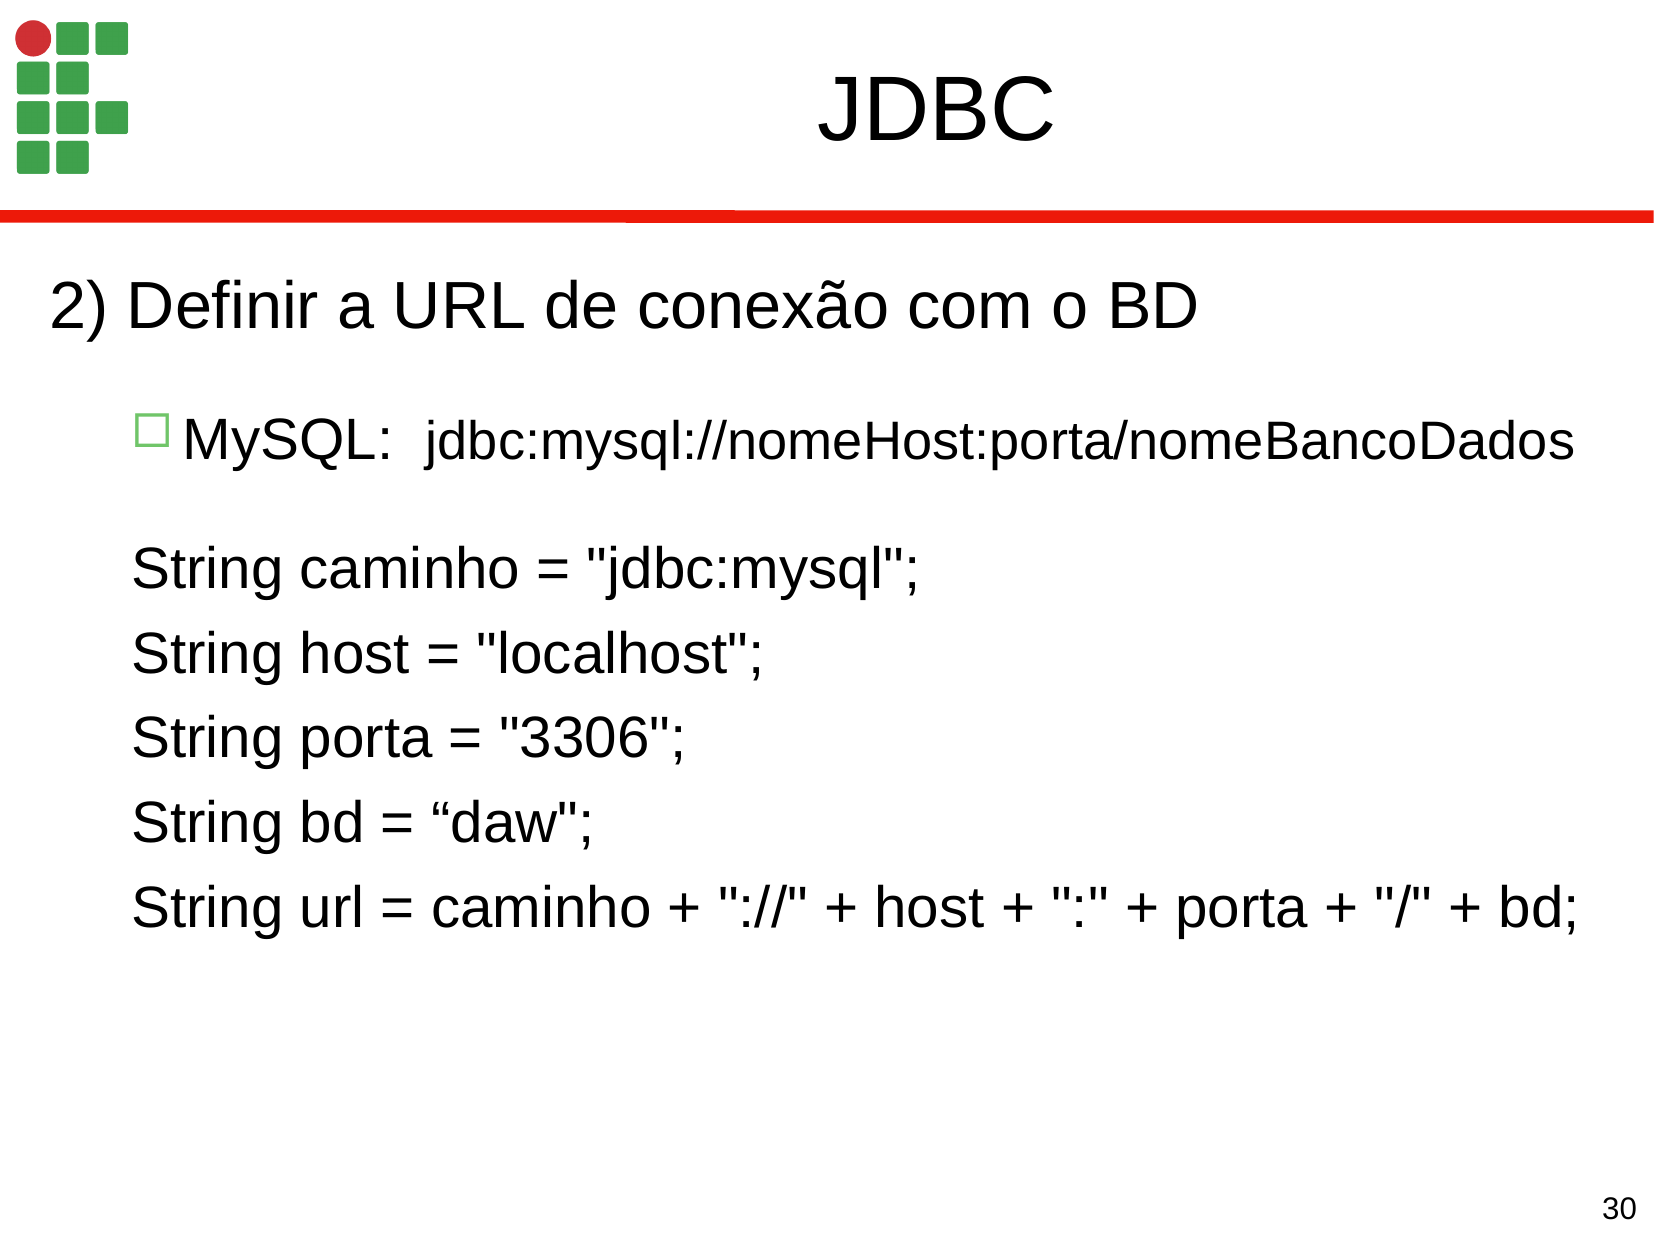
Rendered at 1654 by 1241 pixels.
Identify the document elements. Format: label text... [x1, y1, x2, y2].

text_box <number> [1185, 1179, 1654, 1220]
text_box JDBC [253, 0, 1622, 207]
picture [14, 16, 130, 178]
text_box 2) Definir a URL de conexão com o BD MySQL: jdbc:mysql://nomeHost:porta/nomeBancoDados String caminho = "jdbc:mysql"; String host = "localhost"; String porta = "3306"; String bd = “daw"; String url = caminho + "://" + host + ":" + porta + "/" + bd; [32, 253, 1654, 1205]
